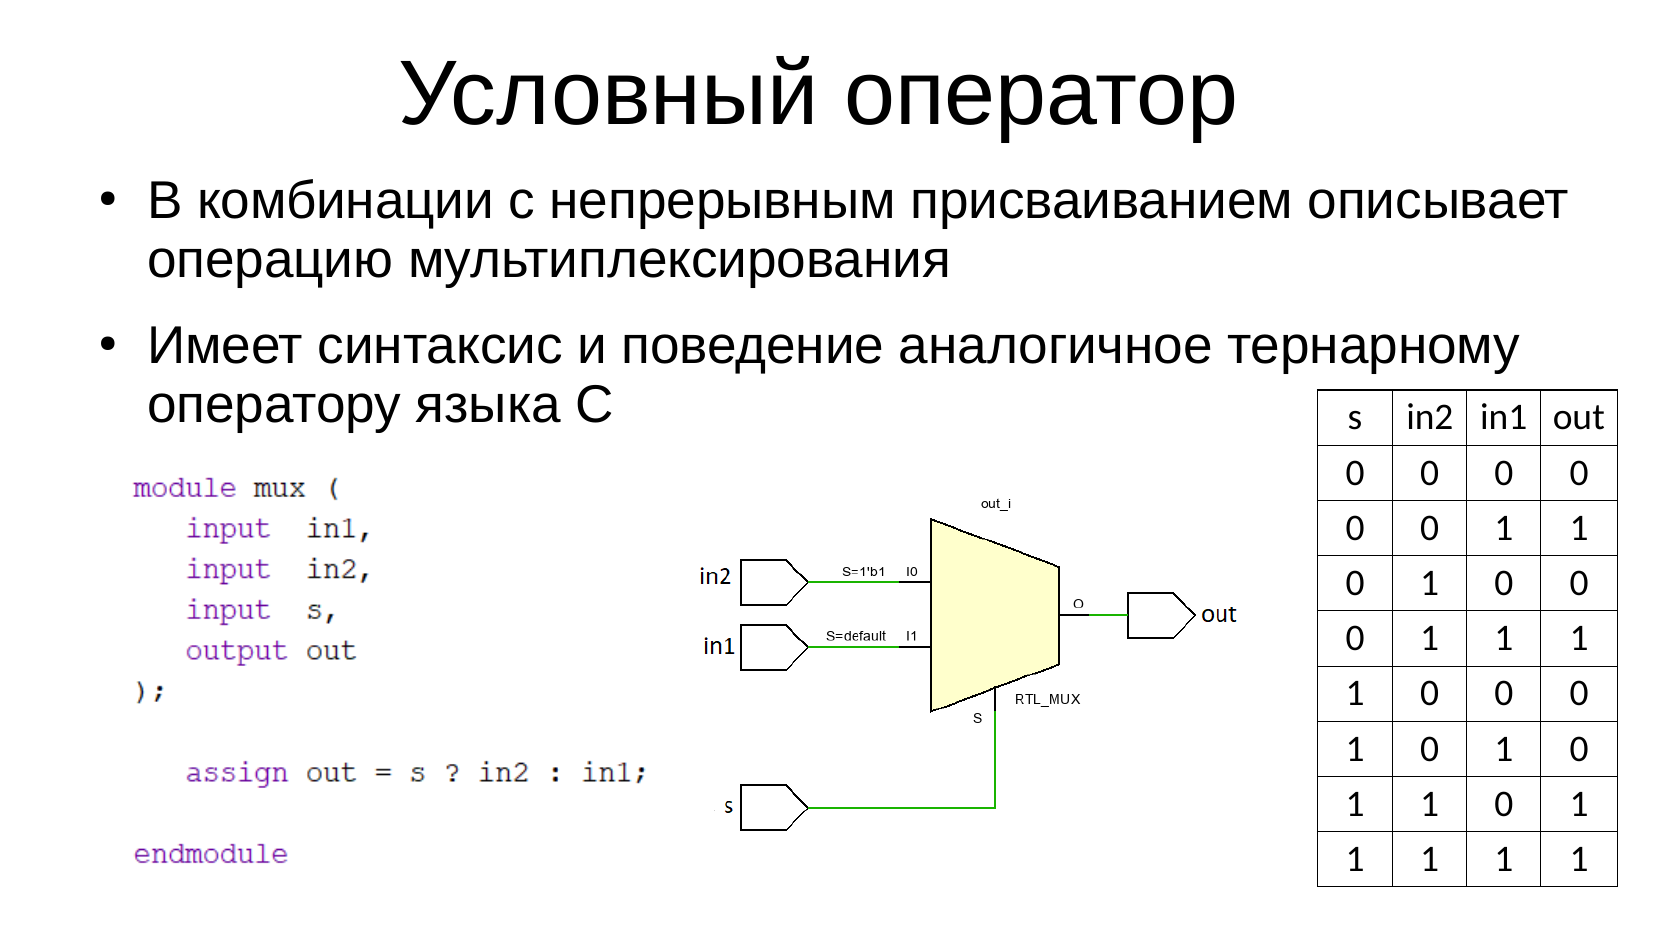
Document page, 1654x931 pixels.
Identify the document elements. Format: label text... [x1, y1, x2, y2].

table_cell 1 [1318, 832, 1392, 886]
table_header in2 [1393, 391, 1466, 445]
table_cell 1 [1393, 556, 1466, 610]
table_cell 0 [1467, 556, 1540, 610]
table_cell 1 [1318, 777, 1392, 831]
table_cell 0 [1541, 722, 1617, 776]
table_cell 1 [1393, 832, 1466, 886]
table_header in1 [1467, 391, 1540, 445]
table_cell 0 [1541, 446, 1617, 500]
table_cell 1 [1541, 611, 1617, 666]
table_cell 0 [1393, 446, 1466, 500]
table_cell 0 [1318, 501, 1392, 555]
table_cell 1 [1318, 667, 1392, 721]
table_cell 1 [1393, 777, 1466, 831]
table_cell 1 [1541, 501, 1617, 555]
table_cell 1 [1318, 722, 1392, 776]
table_cell 1 [1541, 832, 1617, 886]
table_cell 0 [1393, 501, 1466, 555]
table_cell 1 [1467, 832, 1540, 886]
table_cell 0 [1541, 556, 1617, 610]
table_cell 0 [1393, 667, 1466, 721]
table_header s [1318, 391, 1392, 445]
table_cell 0 [1541, 667, 1617, 721]
table_cell 1 [1467, 722, 1540, 776]
table_cell 0 [1318, 446, 1392, 500]
table_cell 0 [1467, 446, 1540, 500]
picture [120, 472, 655, 886]
table_cell 0 [1318, 556, 1392, 610]
table_cell 0 [1393, 722, 1466, 776]
table_cell 1 [1541, 777, 1617, 831]
table_header out [1541, 391, 1617, 445]
table_cell 1 [1393, 611, 1466, 666]
table_cell 1 [1467, 611, 1540, 666]
list В комбинации с непрерывным присваиванием описывает операцию мультиплексирования Имеет синтаксис и поведение аналогичное тернарному оператору языка С [82, 170, 1571, 436]
table_cell 0 [1318, 611, 1392, 666]
title Условный оператор [75, 15, 1564, 171]
table_cell 0 [1467, 777, 1540, 831]
table_cell 1 [1467, 501, 1540, 555]
picture [694, 438, 1251, 844]
table_cell 0 [1467, 667, 1540, 721]
